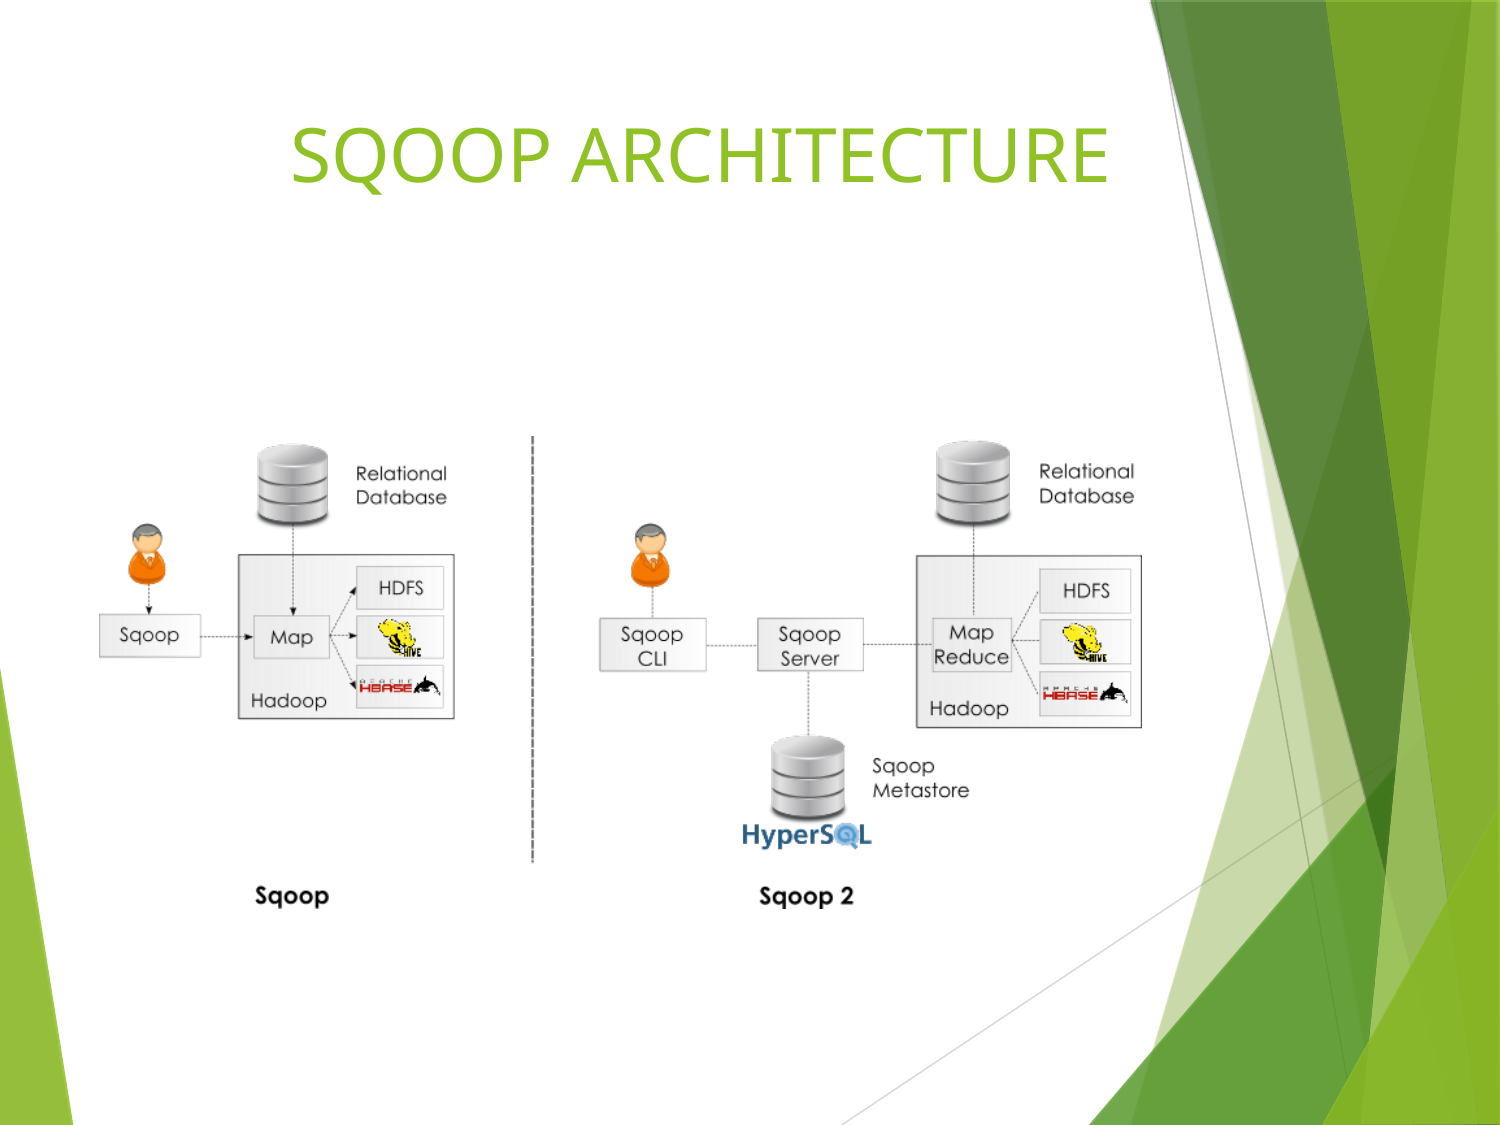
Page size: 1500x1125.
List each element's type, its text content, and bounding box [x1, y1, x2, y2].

picture [99, 436, 1142, 909]
title SQOOP ARCHITECTURE [99, 99, 1142, 317]
